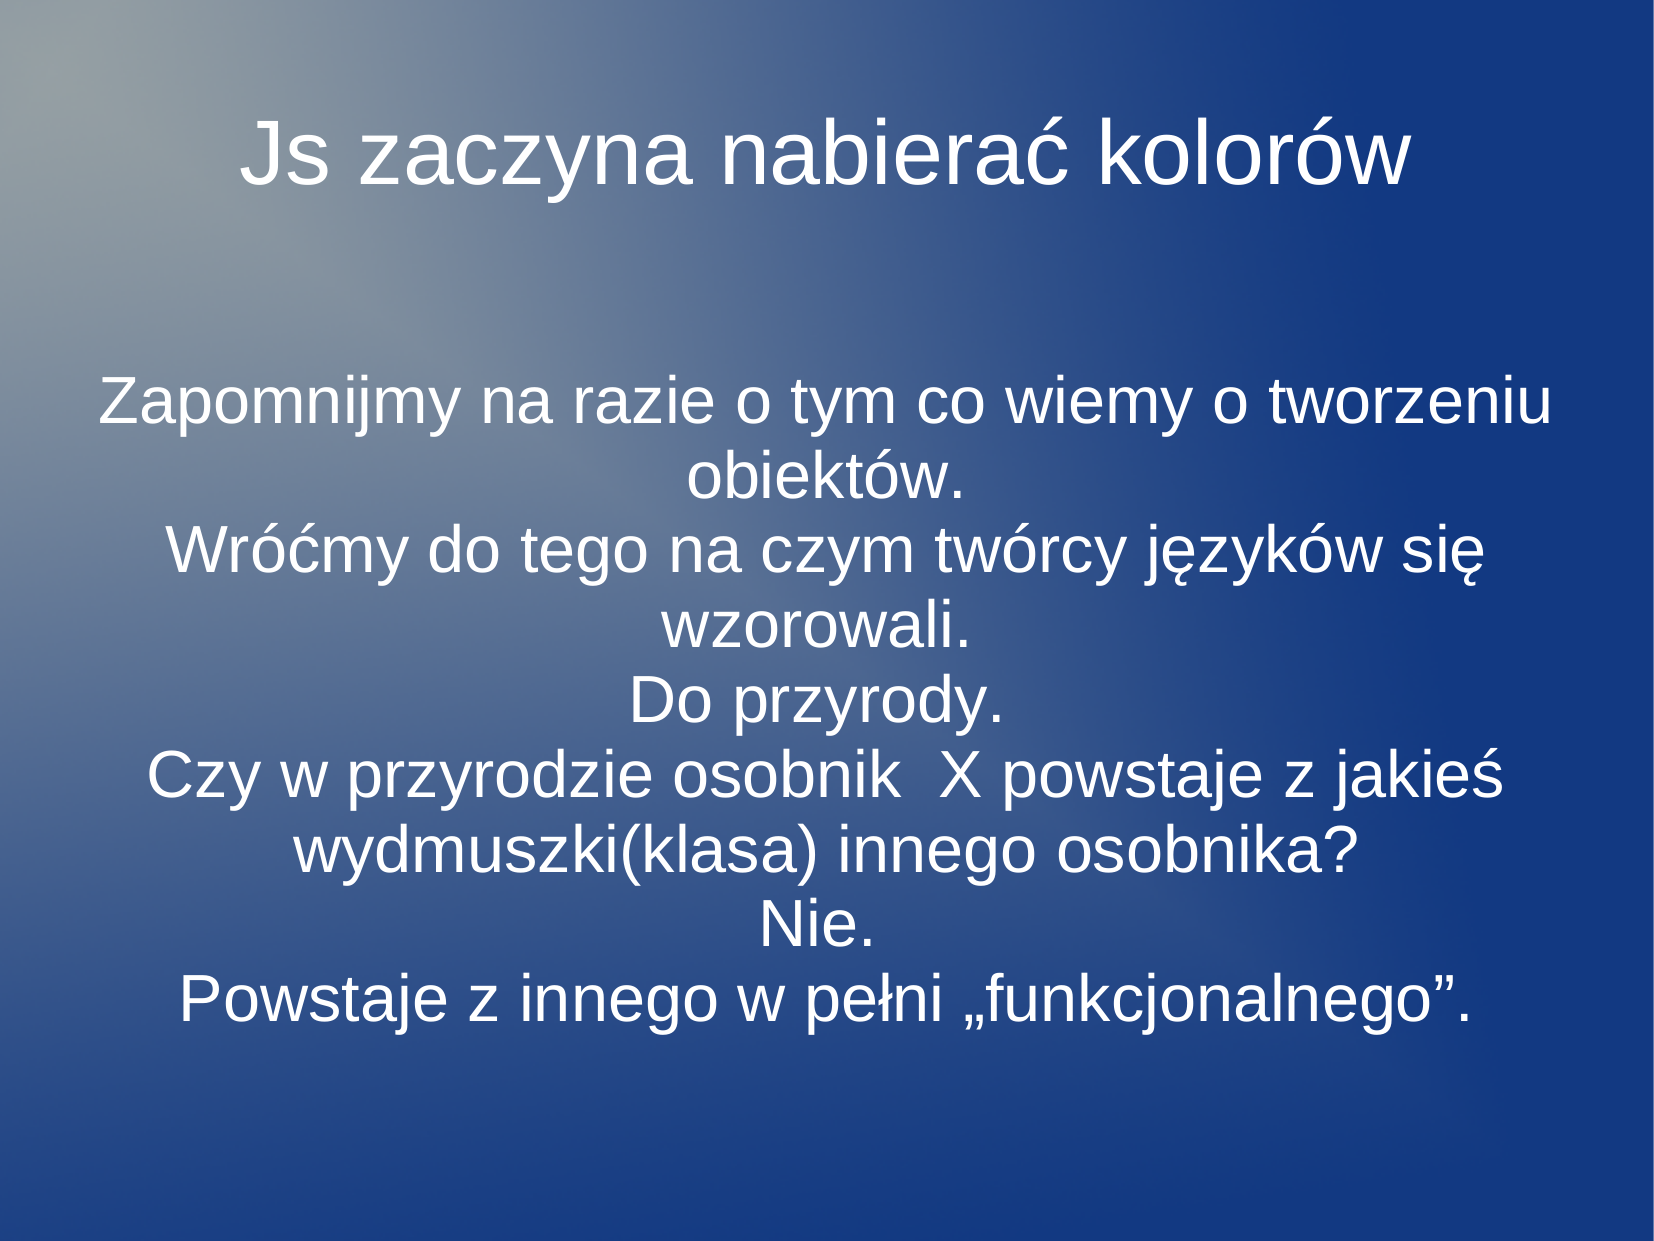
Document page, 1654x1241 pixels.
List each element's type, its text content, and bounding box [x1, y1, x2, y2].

picture [0, 0, 1654, 1241]
subtitle Zapomnijmy na razie o tym co wiemy o tworzeniu obiektów. Wróćmy do tego na czym twórcy języków się wzorowali. Do przyrody. Czy w przyrodzie osobnik X powstaje z jakieś wydmuszki(klasa) innego osobnika? Nie. Powstaje z innego w pełni „funkcjonalnego”. [82, 290, 1571, 1109]
title Js zaczyna nabierać kolorów [82, 49, 1571, 257]
